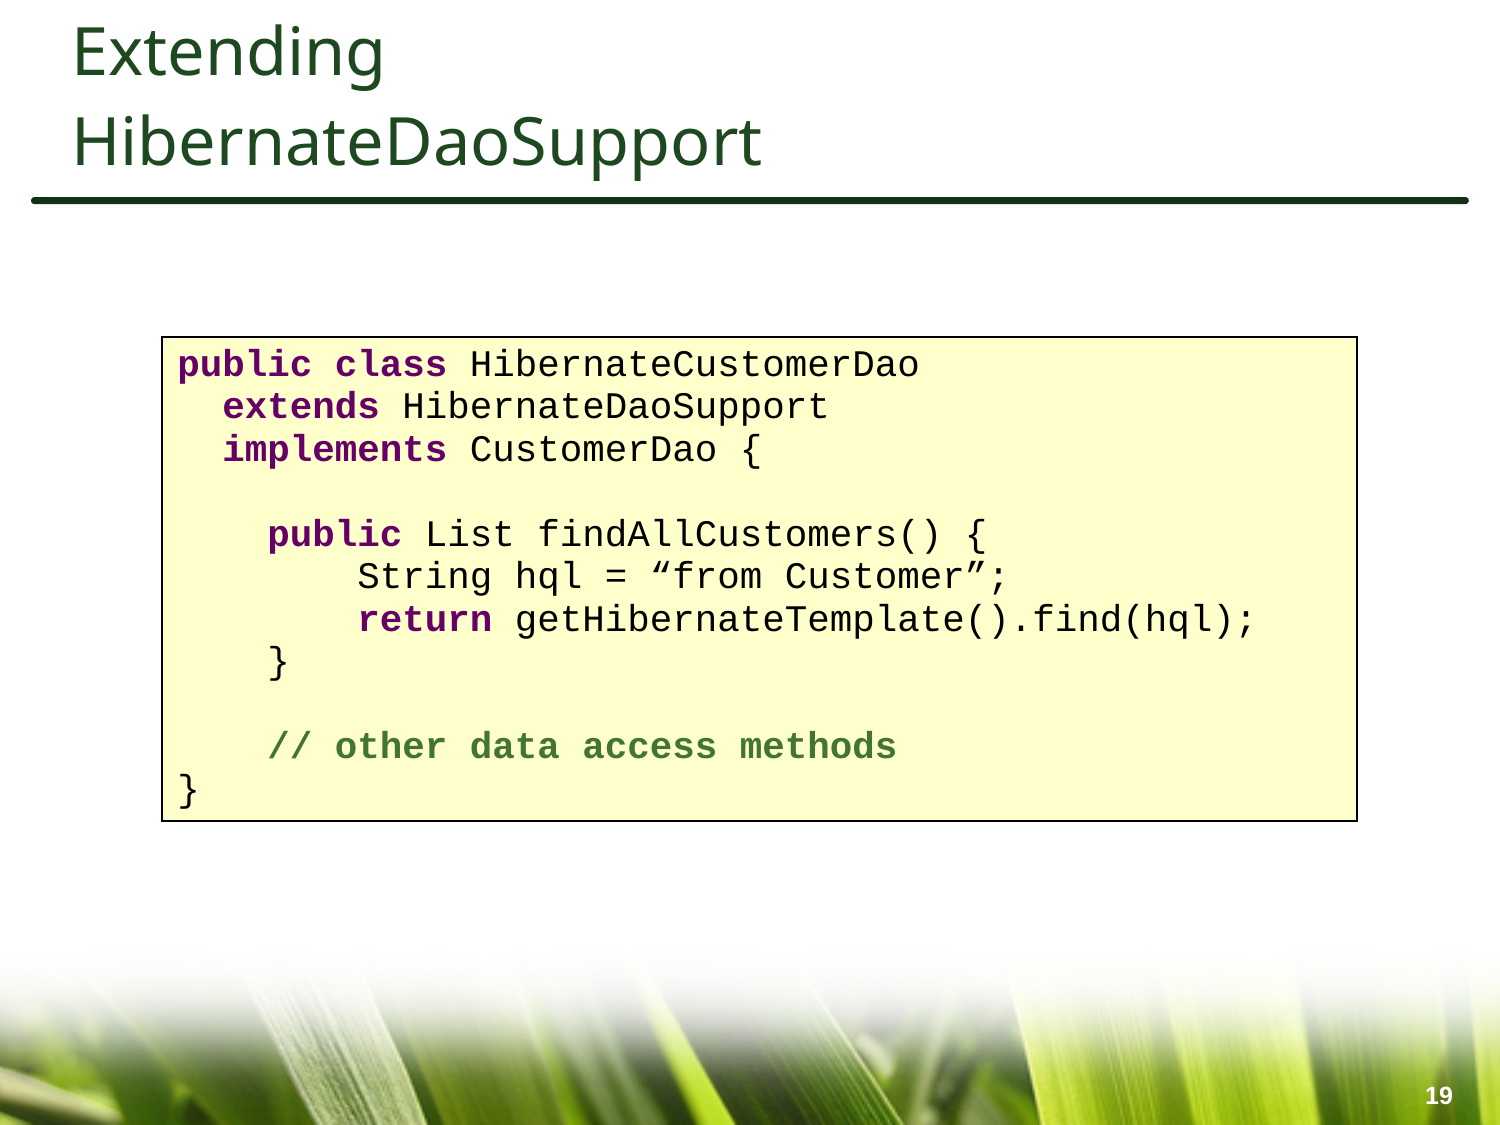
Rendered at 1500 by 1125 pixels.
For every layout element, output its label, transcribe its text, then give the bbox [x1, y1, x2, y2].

text_box public class HibernateCustomerDao extends HibernateDaoSupport implements CustomerDao { public List findAllCustomers() { String hql = “from Customer”; return getHibernateTemplate().find(hql); } // other data access methods } [162, 337, 1358, 821]
picture [0, 944, 1500, 1125]
title Extending HibernateDaoSupport [56, 5, 1089, 184]
